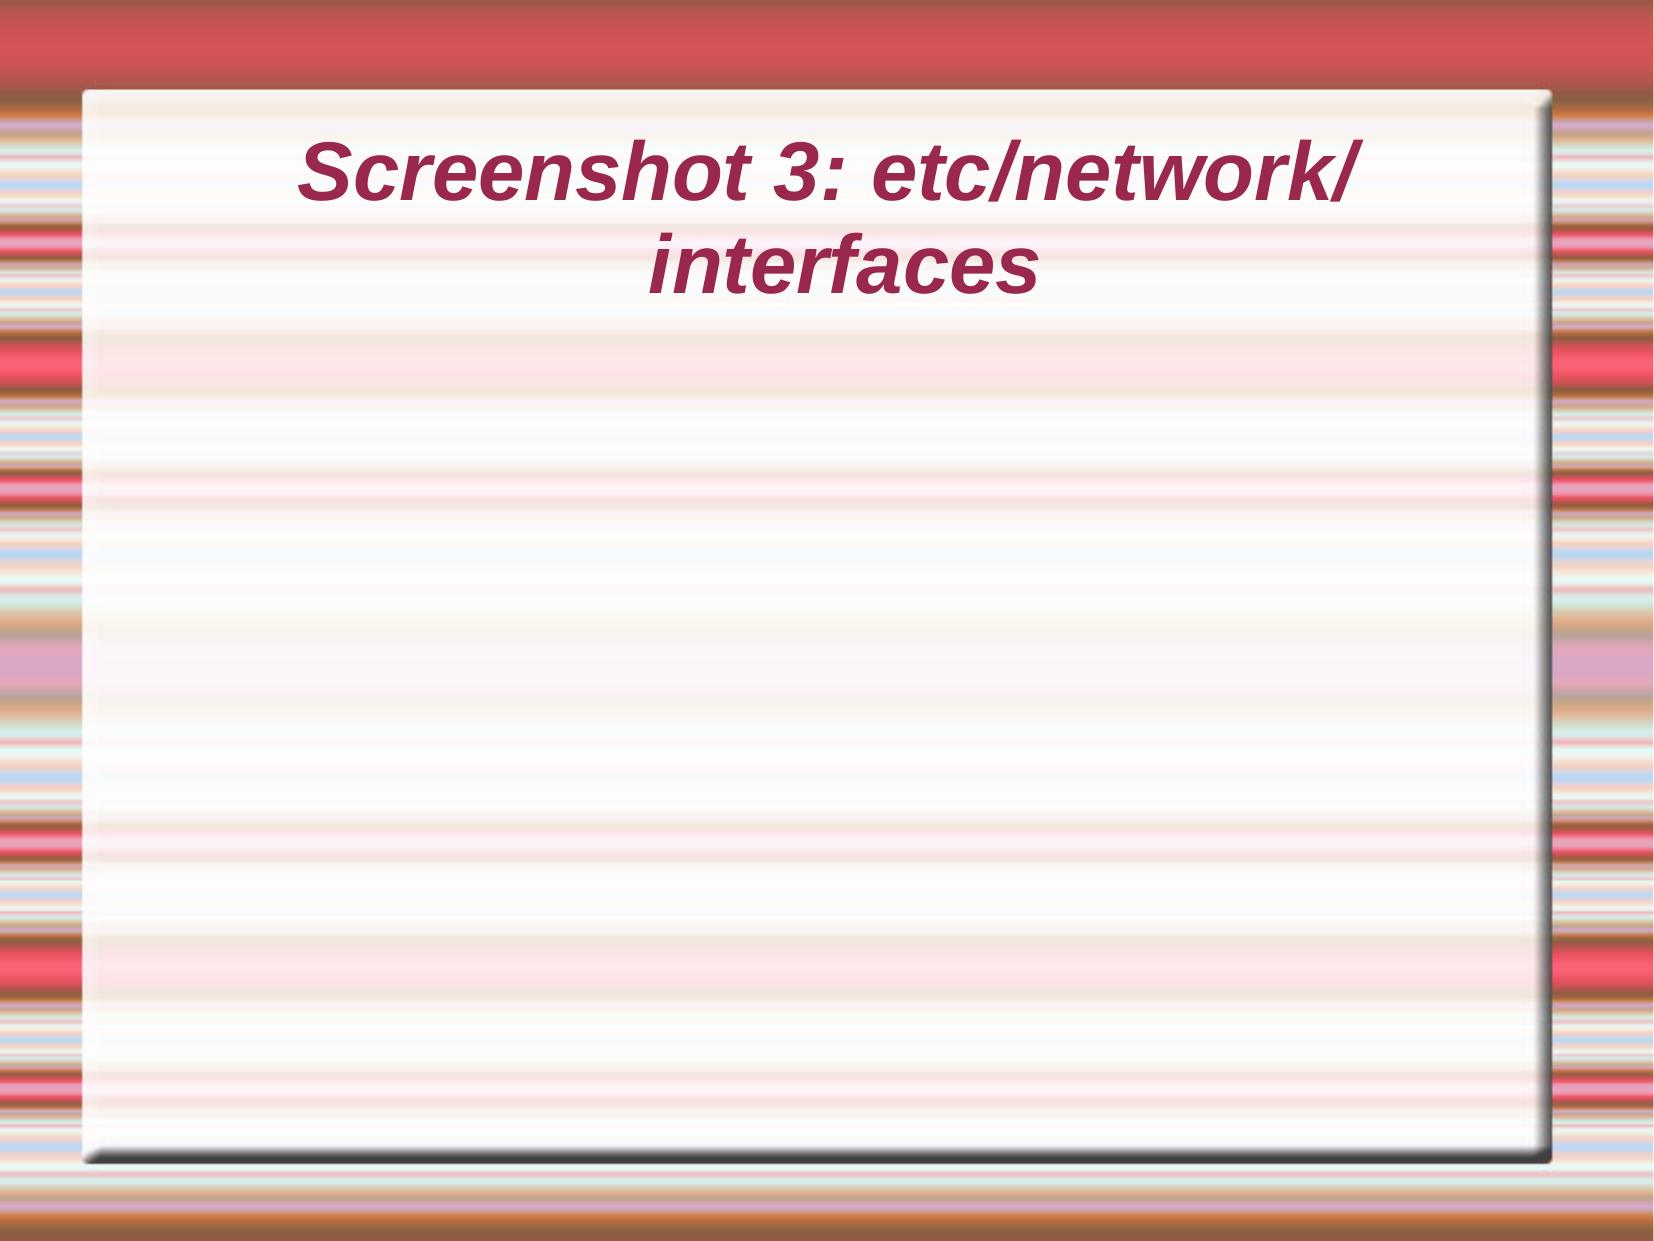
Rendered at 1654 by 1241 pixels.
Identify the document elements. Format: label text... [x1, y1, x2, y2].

picture [0, 0, 1654, 1241]
title Screenshot 3: etc/network/interfaces [121, 114, 1534, 322]
